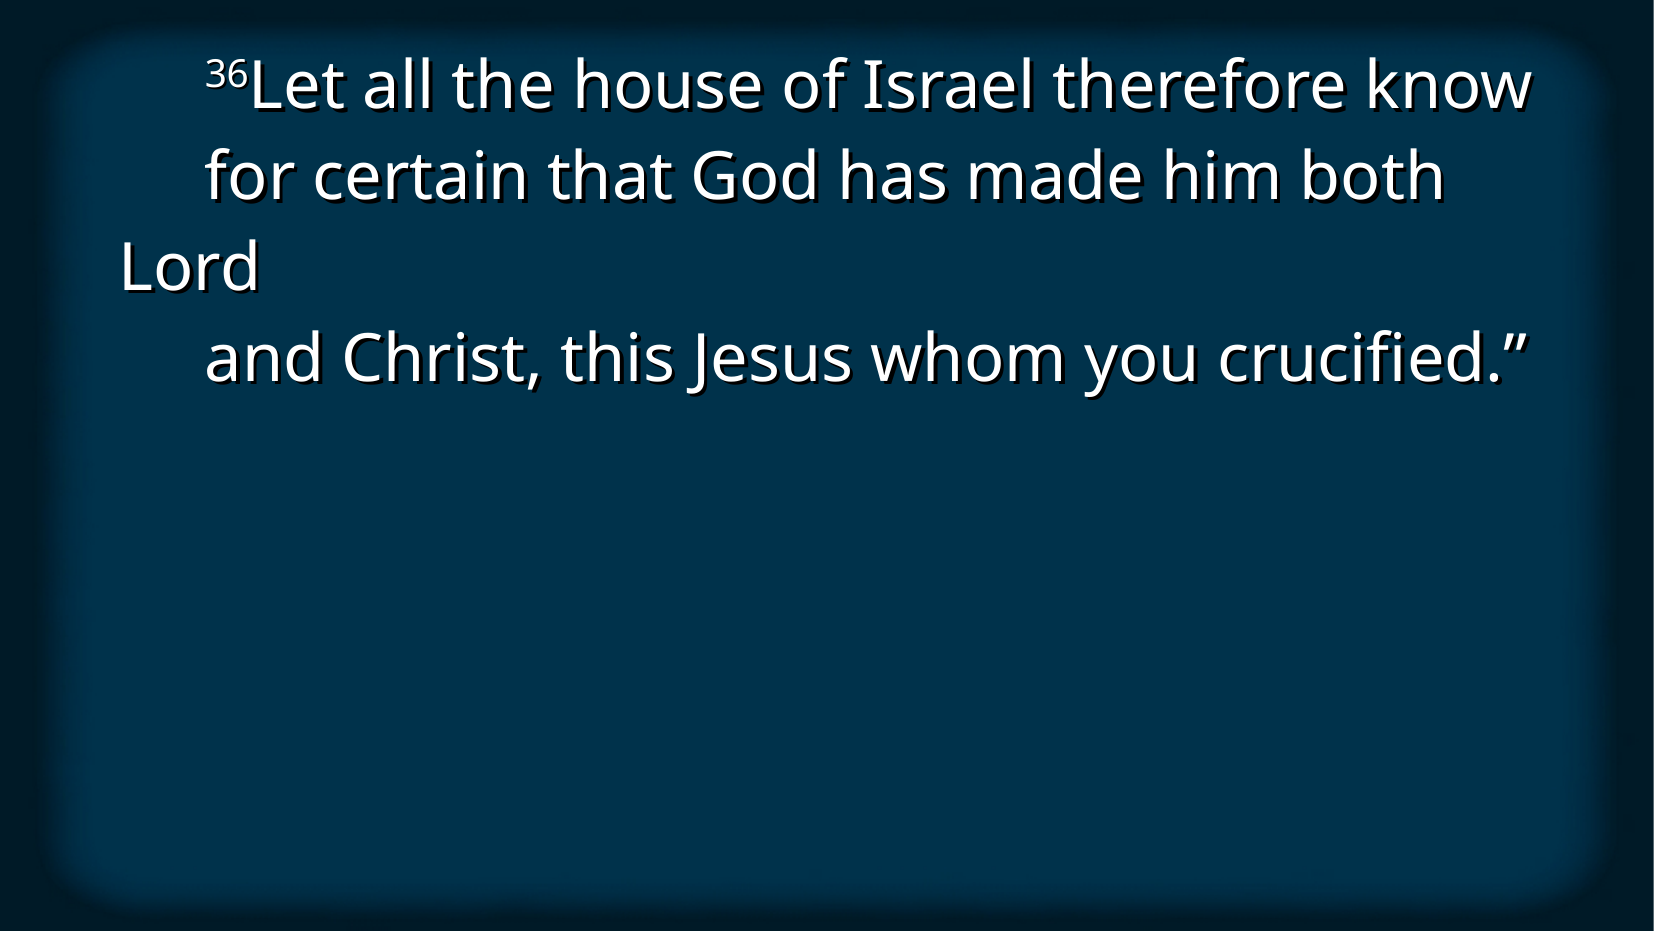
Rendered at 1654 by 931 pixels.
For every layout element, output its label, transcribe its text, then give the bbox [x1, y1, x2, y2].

picture [0, 0, 1654, 931]
text_box 36Let all the house of Israel therefore know for certain that God has made him both Lord and Christ, this Jesus whom you crucified.” [103, 30, 1559, 400]
